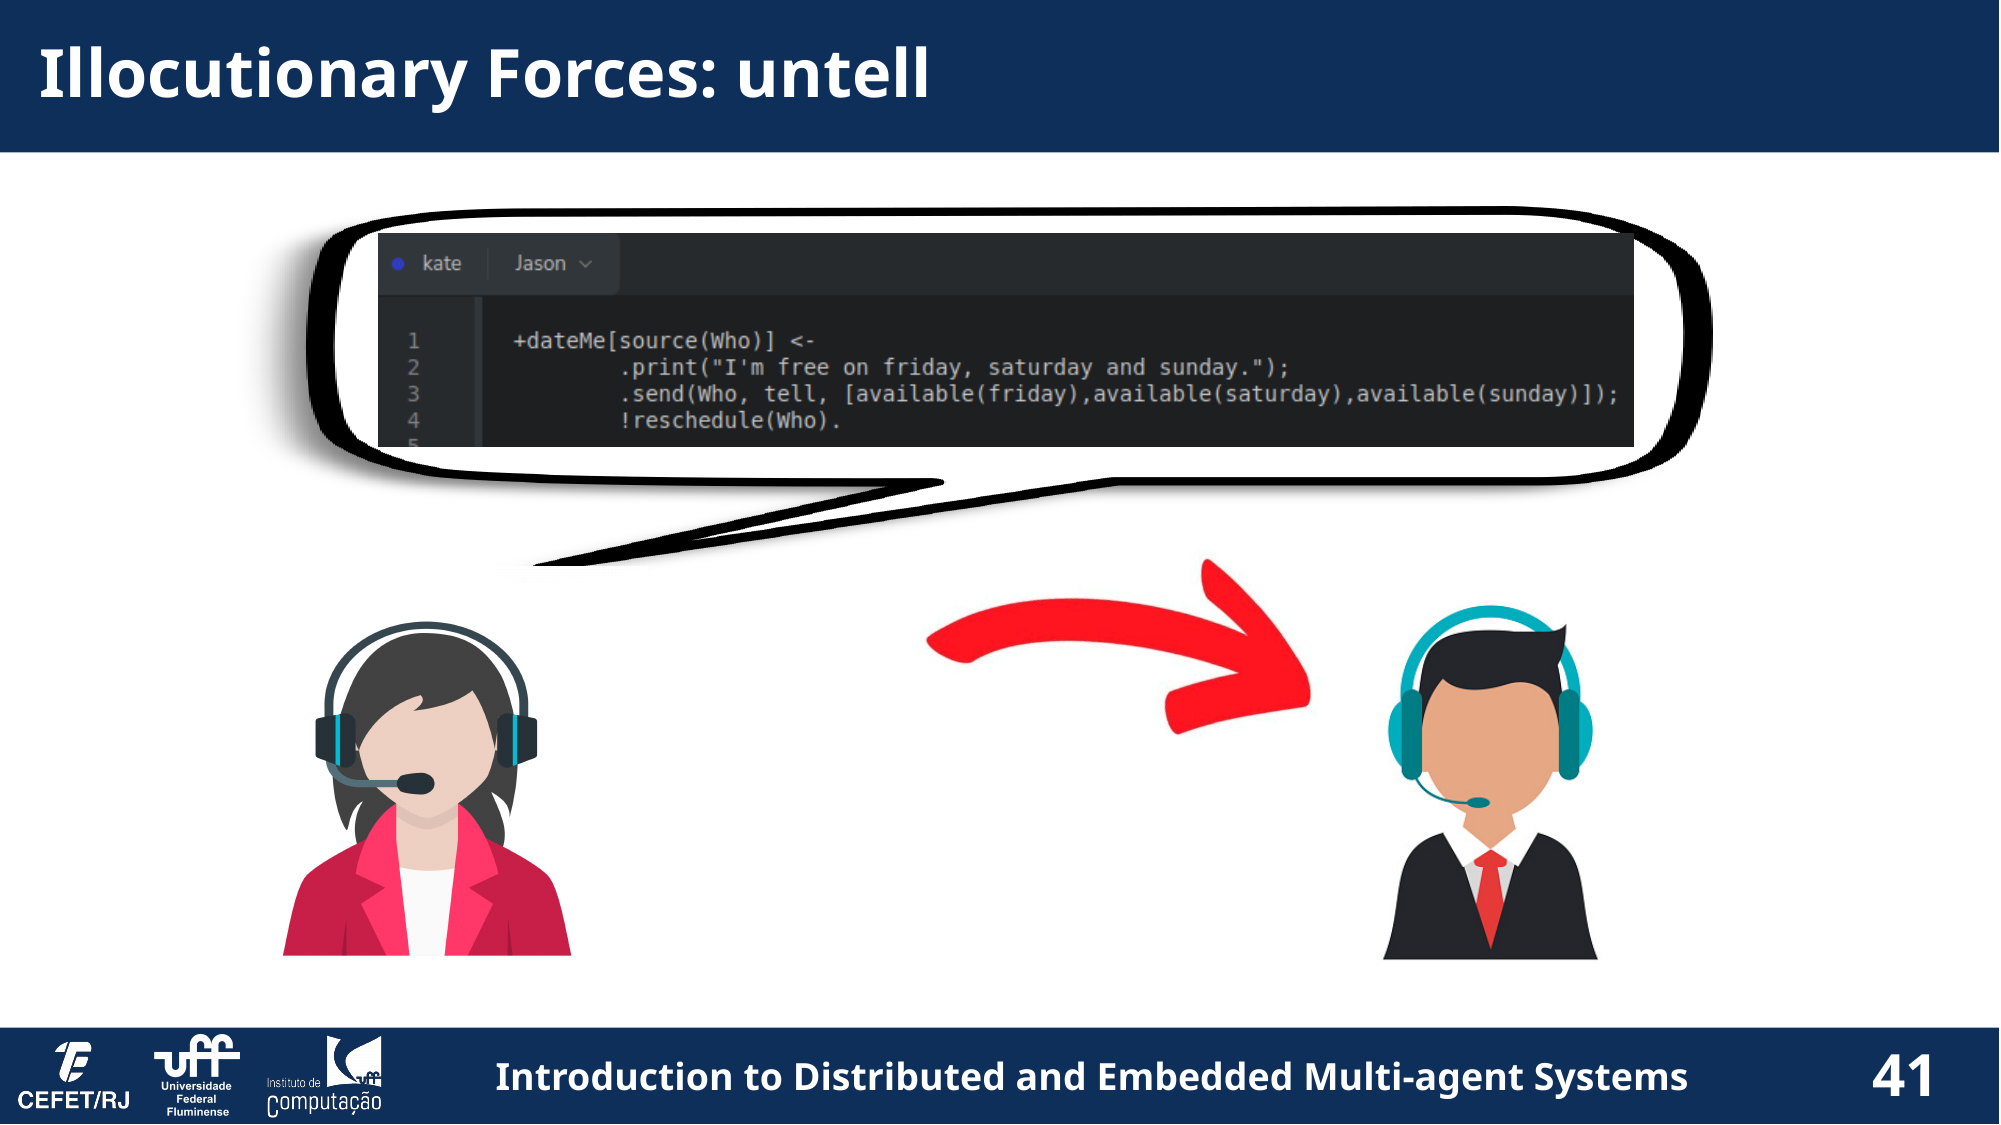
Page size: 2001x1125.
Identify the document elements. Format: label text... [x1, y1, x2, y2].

picture [153, 1033, 241, 1121]
picture [265, 1033, 383, 1118]
picture [205, 206, 1713, 1011]
picture [18, 1021, 129, 1125]
text_box Illocutionary Forces: untell [25, 23, 1999, 119]
